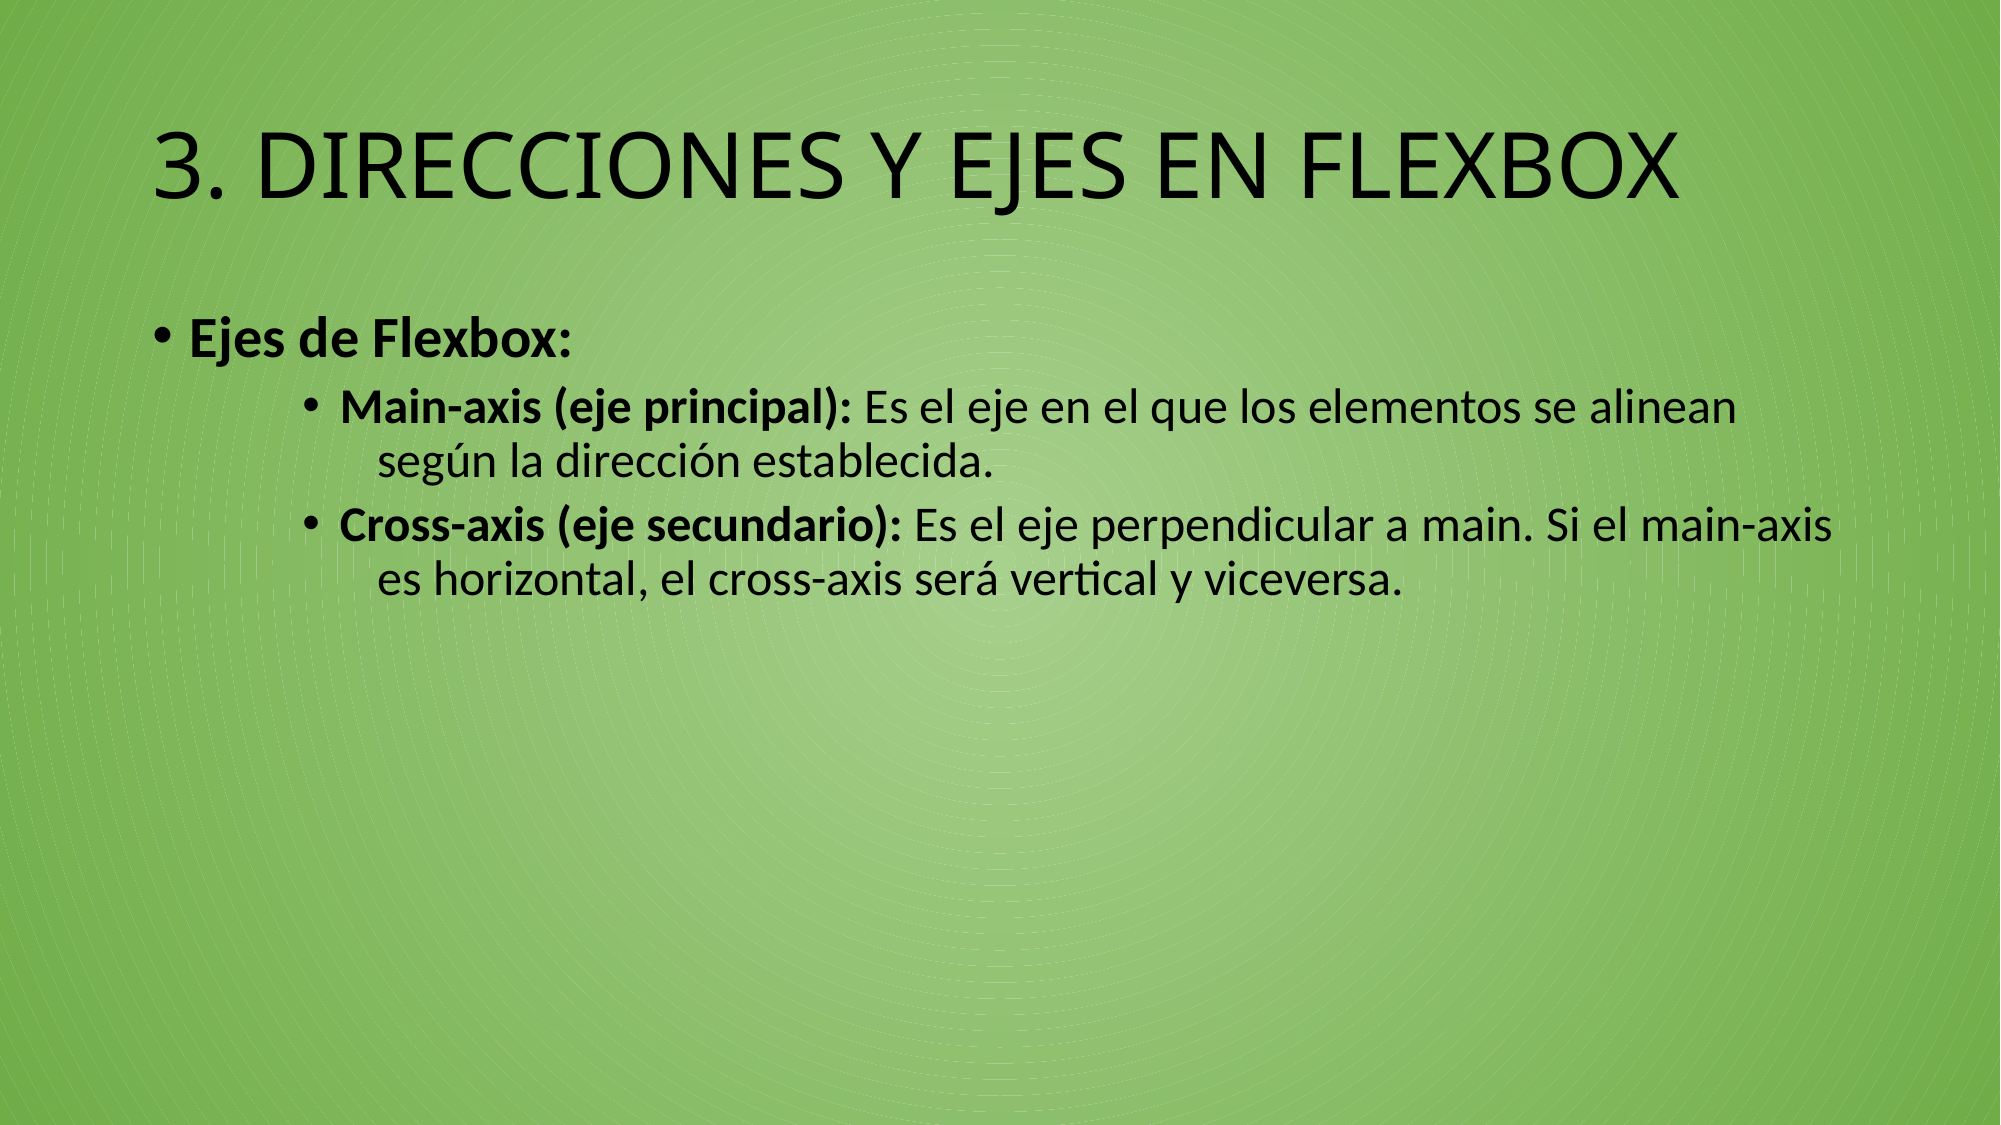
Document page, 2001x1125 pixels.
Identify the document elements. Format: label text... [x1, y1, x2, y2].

title 3. DIRECCIONES Y EJES EN FLEXBOX [137, 59, 1863, 278]
list Ejes de Flexbox: Main-axis (eje principal): Es el eje en el que los elementos se alinean según la dirección establecida. Cross-axis (eje secundario): Es el eje perpendicular a main. Si el main-axis es horizontal, el cross-axis será vertical y viceversa. [137, 299, 1863, 1014]
